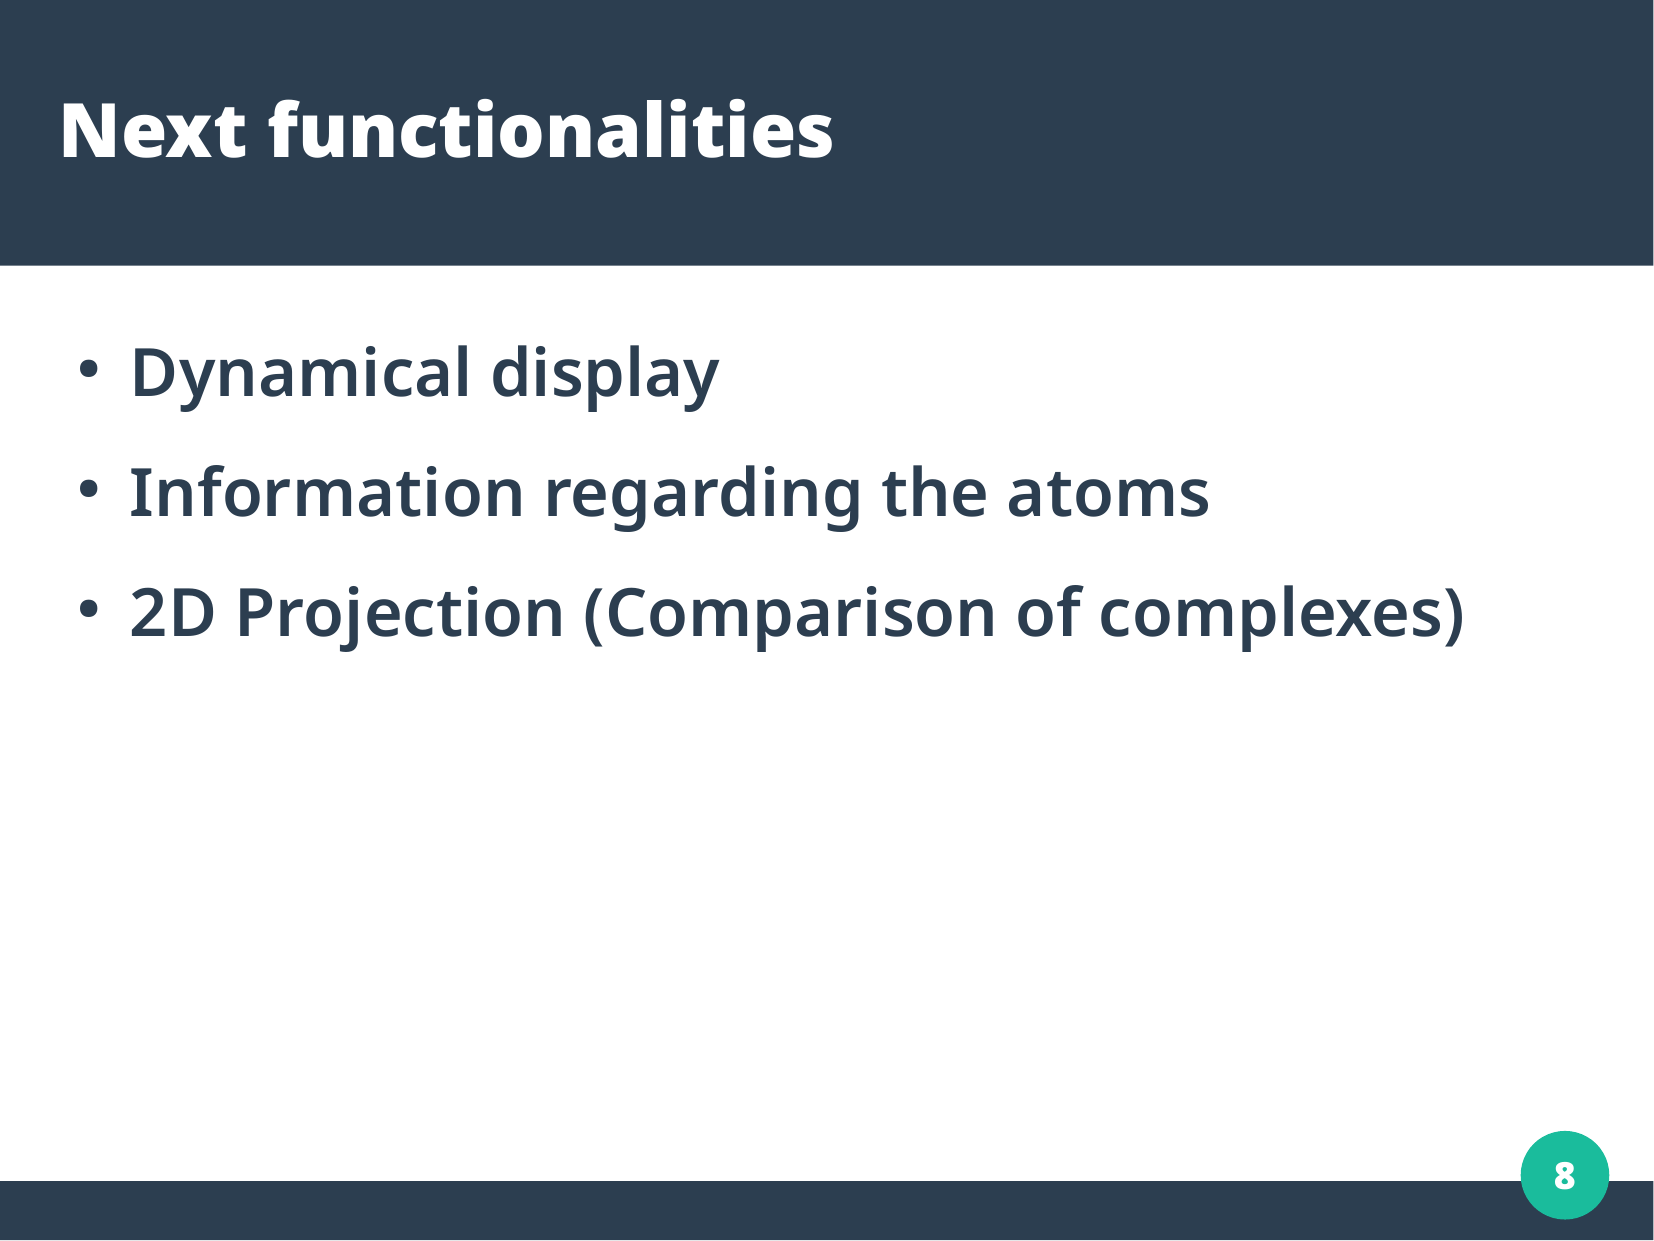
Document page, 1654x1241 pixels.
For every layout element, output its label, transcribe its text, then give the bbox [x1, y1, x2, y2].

list Dynamical display Information regarding the atoms 2D Projection (Comparison of complexes) [59, 324, 1595, 1152]
title Next functionalities [59, 49, 1595, 207]
